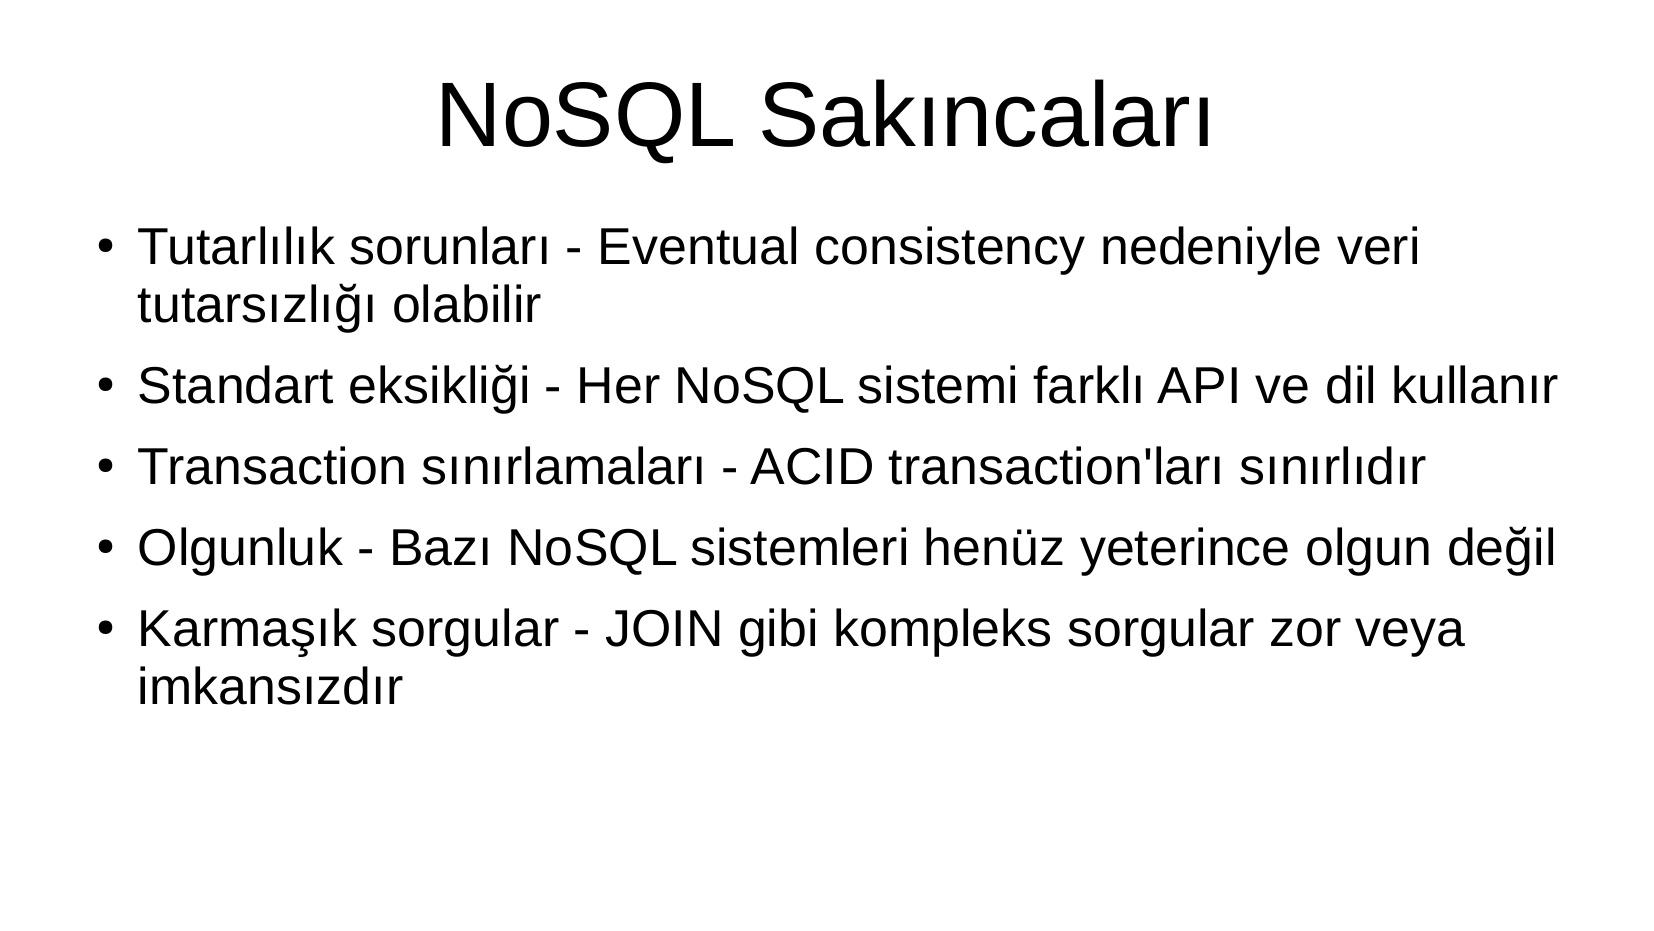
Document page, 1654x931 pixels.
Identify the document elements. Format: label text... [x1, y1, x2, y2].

list Tutarlılık sorunları - Eventual consistency nedeniyle veri tutarsızlığı olabilir Standart eksikliği - Her NoSQL sistemi farklı API ve dil kullanır Transaction sınırlamaları - ACID transaction'ları sınırlıdır Olgunluk - Bazı NoSQL sistemleri henüz yeterince olgun değil Karmaşık sorgular - JOIN gibi kompleks sorgular zor veya imkansızdır [82, 217, 1571, 758]
title NoSQL Sakıncaları [82, 37, 1571, 193]
